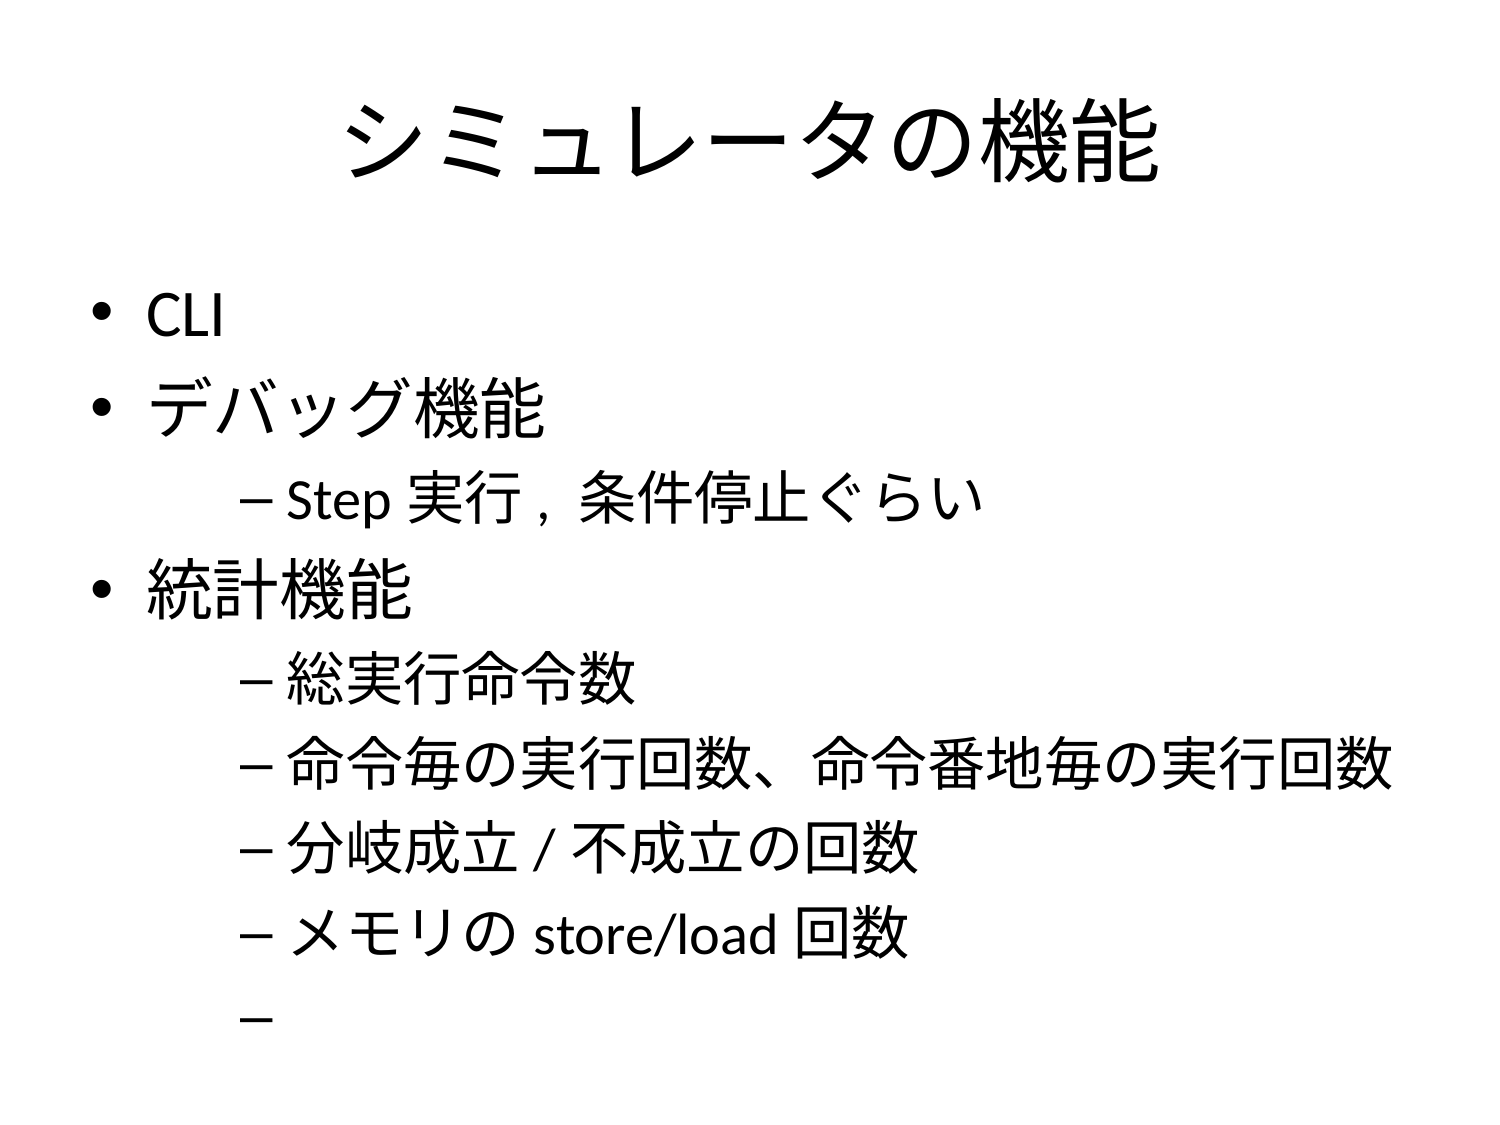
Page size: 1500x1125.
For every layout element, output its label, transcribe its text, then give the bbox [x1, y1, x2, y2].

list CLI デバッグ機能 Step実行, 条件停止ぐらい 統計機能 総実行命令数 命令毎の実行回数、命令番地毎の実行回数 分岐成立/不成立の回数 メモリのstore/load回数 [75, 262, 1426, 1000]
title シミュレータの機能 [75, 45, 1426, 233]
